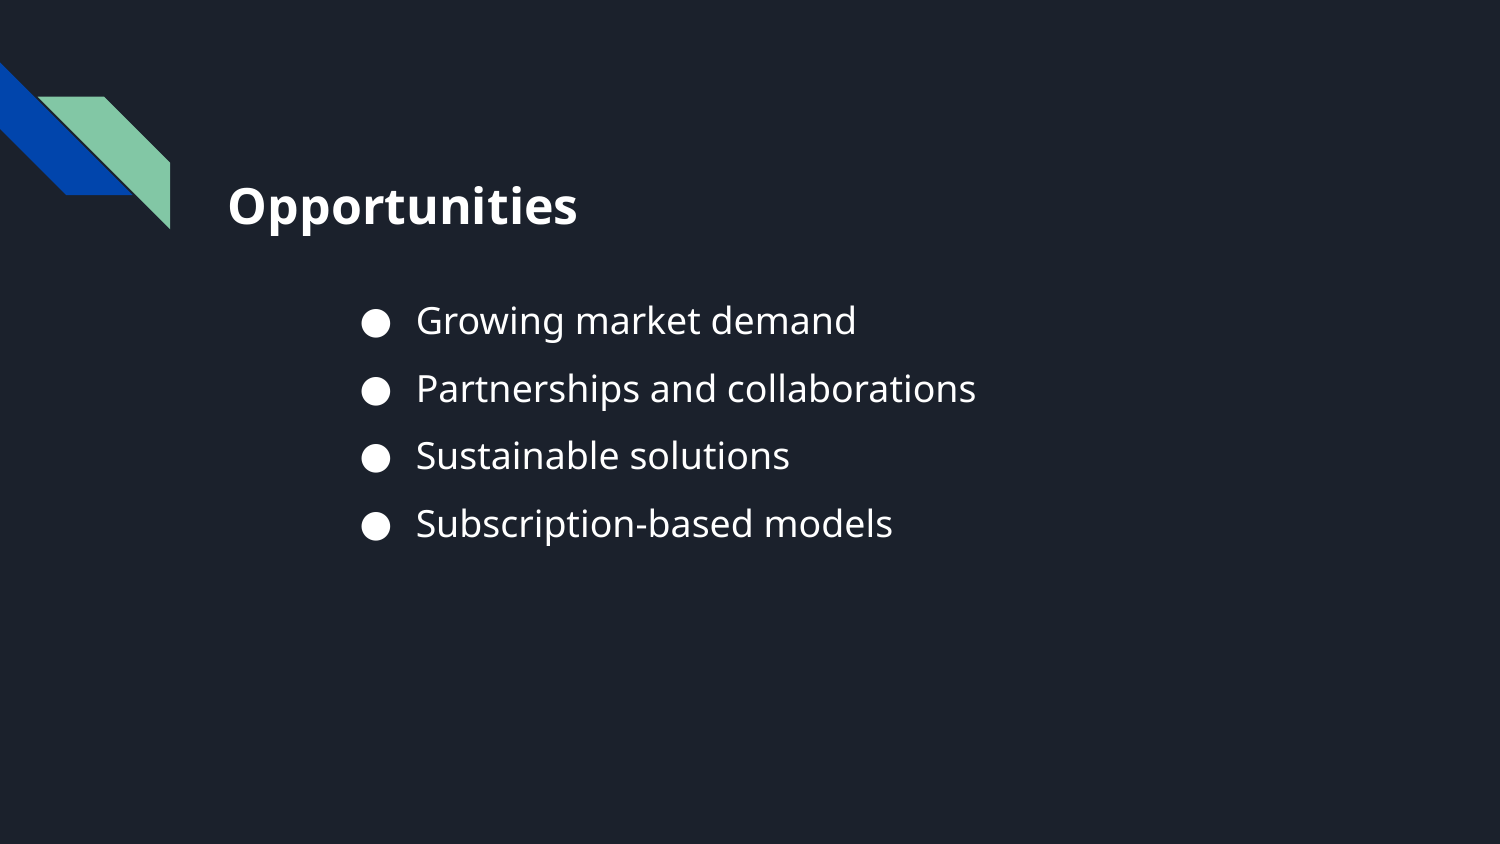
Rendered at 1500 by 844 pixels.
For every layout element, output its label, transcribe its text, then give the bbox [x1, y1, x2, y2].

title Opportunities [212, 129, 1368, 280]
list Growing market demand Partnerships and collaborations Sustainable solutions Subscription-based models [325, 259, 1057, 738]
